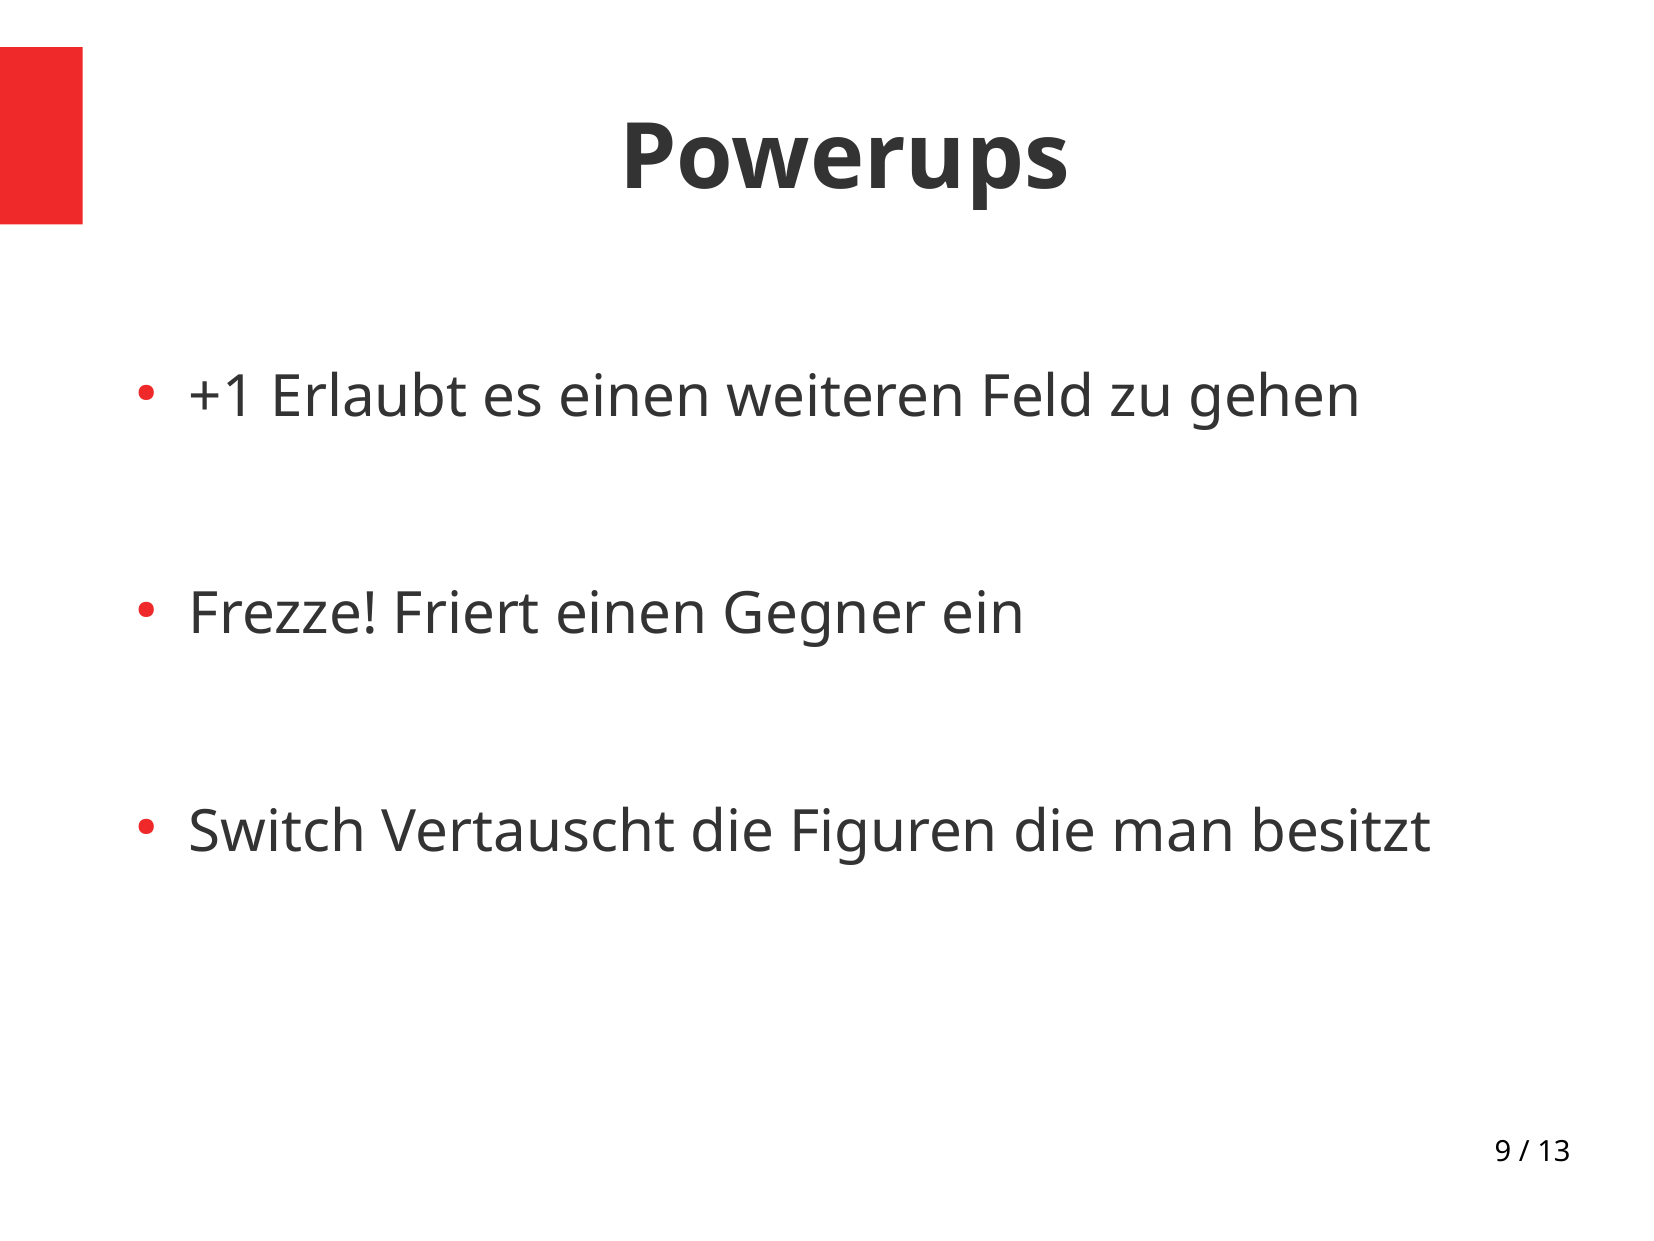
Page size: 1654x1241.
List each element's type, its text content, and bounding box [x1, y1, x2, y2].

title Powerups [118, 49, 1571, 257]
list +1 Erlaubt es einen weiteren Feld zu gehen Frezze! Friert einen Gegner ein Switch Vertauscht die Figuren die man besitzt [118, 354, 1536, 1074]
